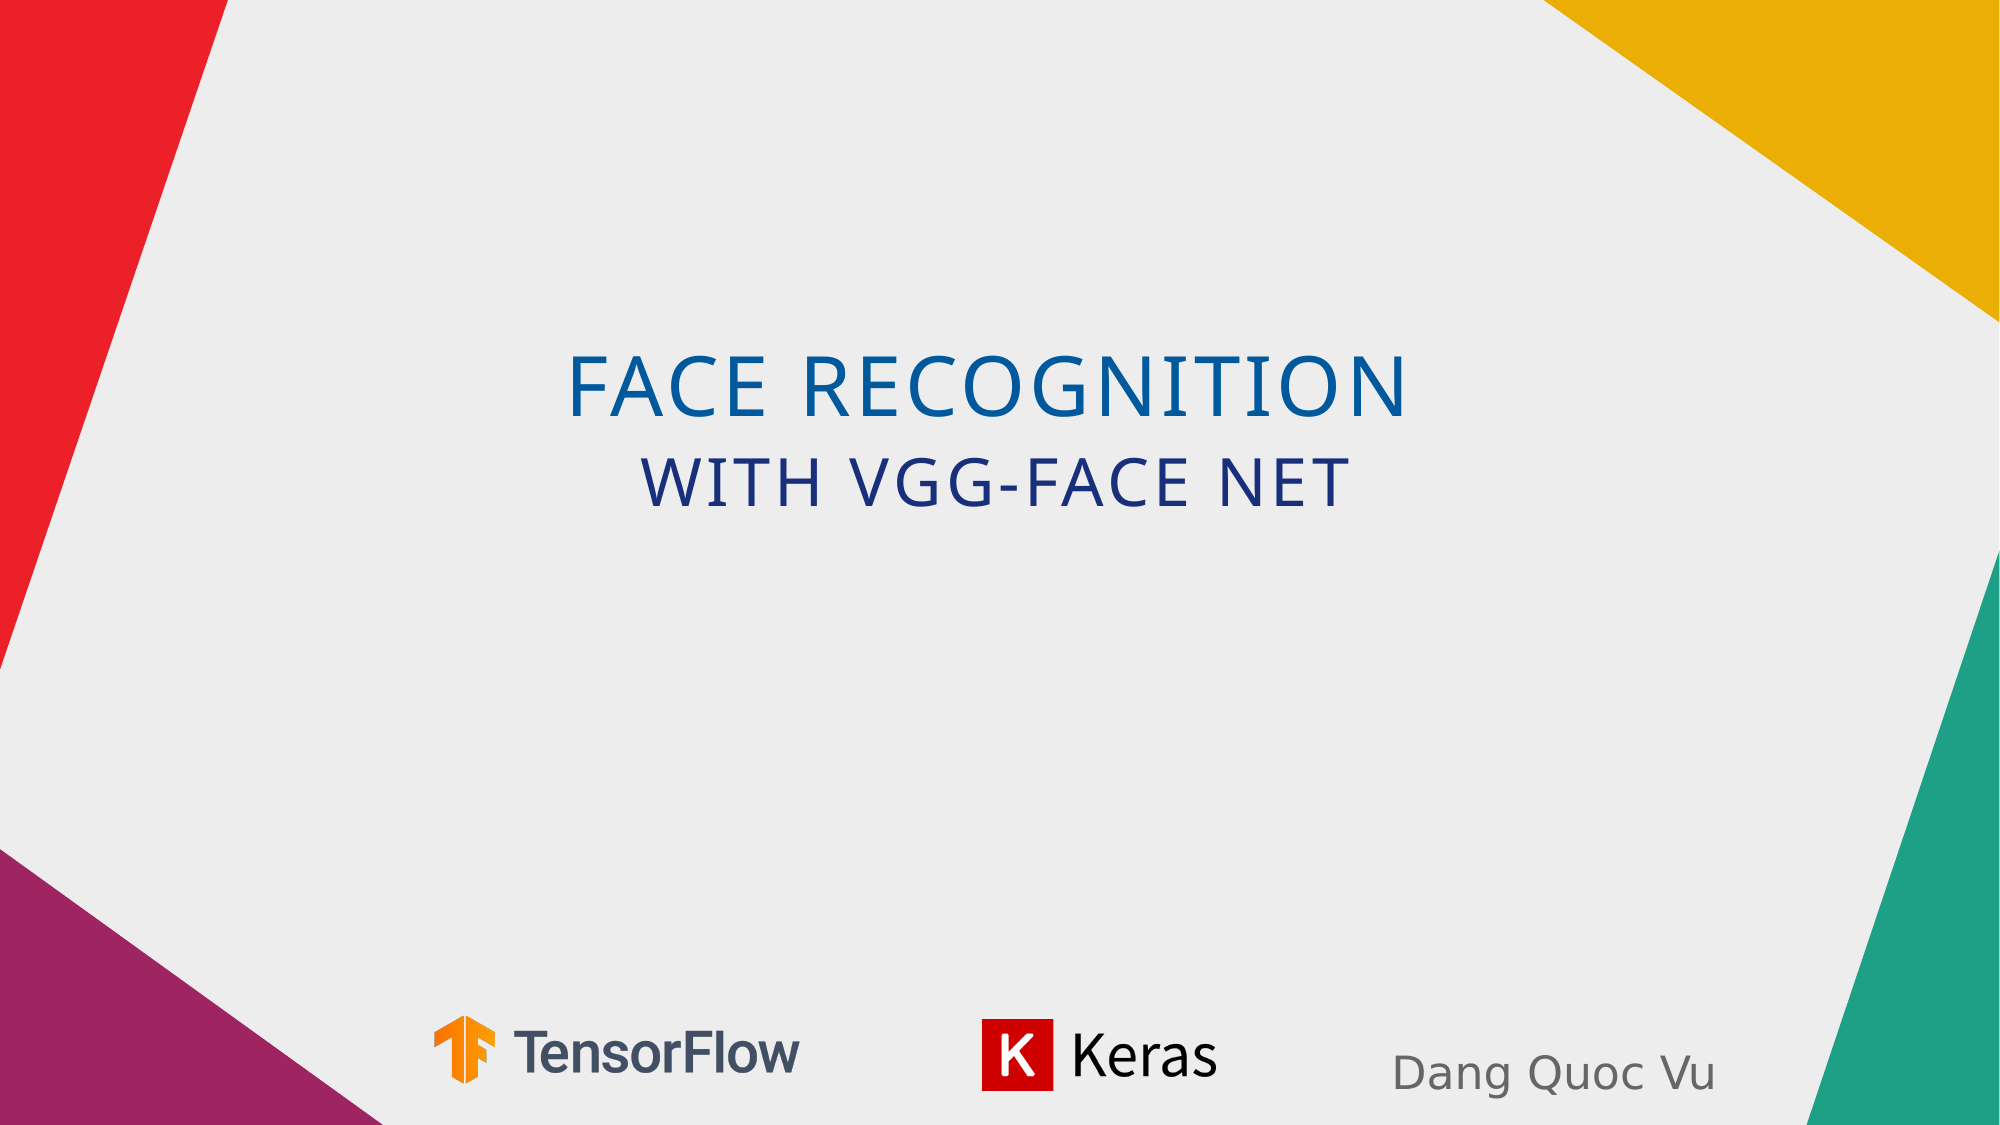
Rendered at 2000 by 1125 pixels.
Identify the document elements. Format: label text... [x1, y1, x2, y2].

title with VGG-face net [495, 450, 1500, 526]
picture [982, 1019, 1216, 1091]
subtitle Dang Quoc Vu [1308, 1031, 1801, 1111]
title FACE RECOGNITION [270, 435, 1710, 511]
picture [393, 974, 841, 1125]
